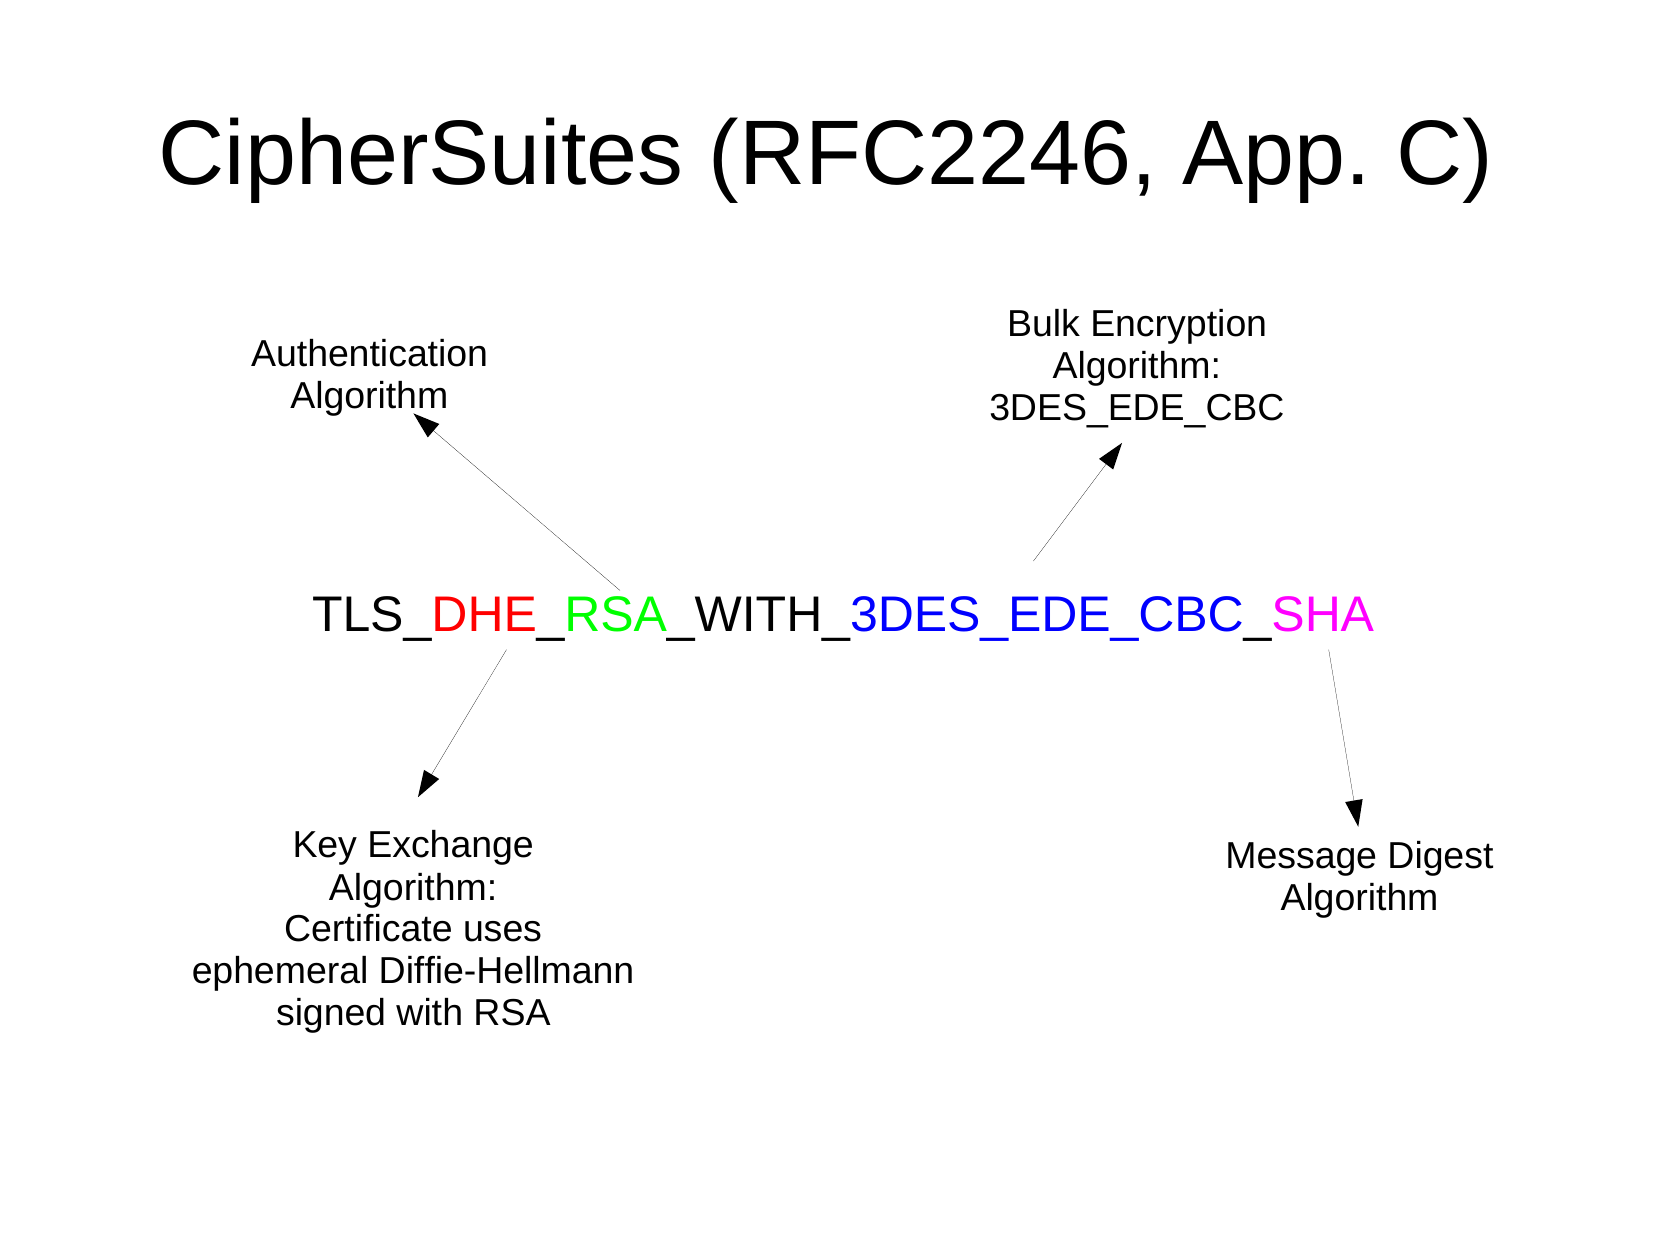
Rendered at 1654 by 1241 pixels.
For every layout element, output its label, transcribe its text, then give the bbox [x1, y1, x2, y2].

title CipherSuites (RFC2246, App. C) [82, 49, 1571, 257]
text_box Authentication Algorithm [236, 324, 500, 424]
text_box TLS_DHE_RSA_WITH_3DES_EDE_CBC_SHA [297, 579, 1372, 650]
text_box Key Exchange Algorithm: Certificate uses ephemeral Diffie-Hellmann signed with RSA [177, 816, 643, 1042]
text_box Bulk Encryption Algorithm: 3DES_EDE_CBC [974, 295, 1295, 437]
text_box Message Digest Algorithm [1210, 826, 1505, 926]
